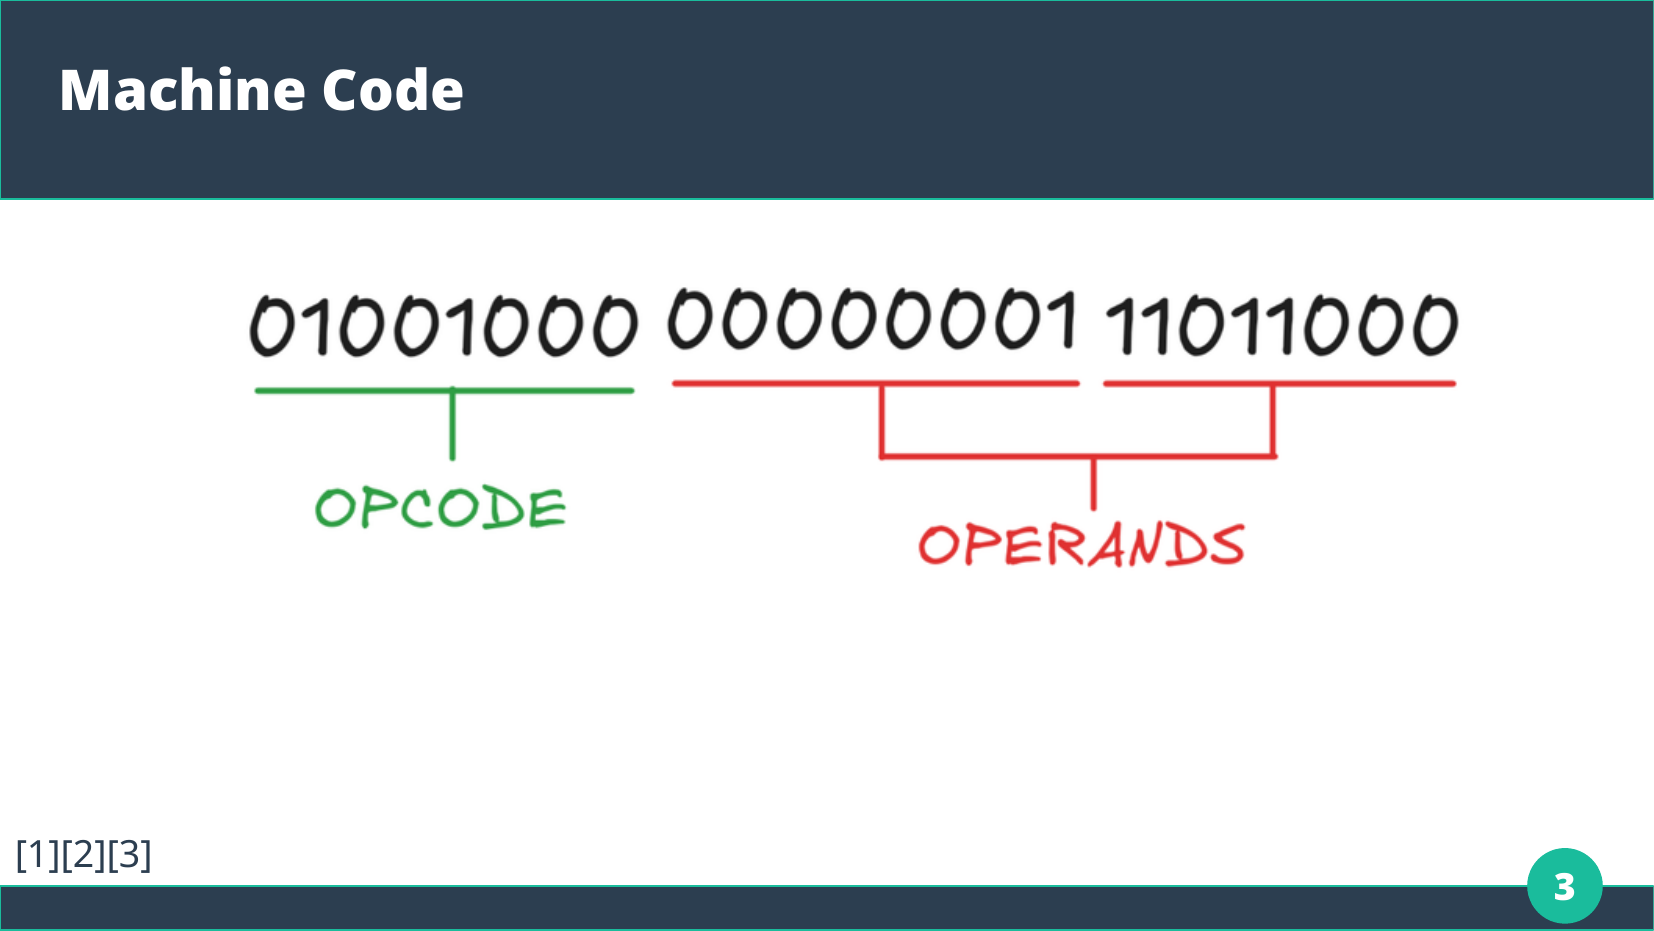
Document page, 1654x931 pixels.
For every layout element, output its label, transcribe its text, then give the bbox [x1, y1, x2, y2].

picture [206, 236, 1518, 624]
title 0x48, 0x01, 0xD8 [59, 525, 1595, 644]
title Machine Code [59, 29, 1595, 148]
text_box [1][2][3] [0, 819, 266, 886]
